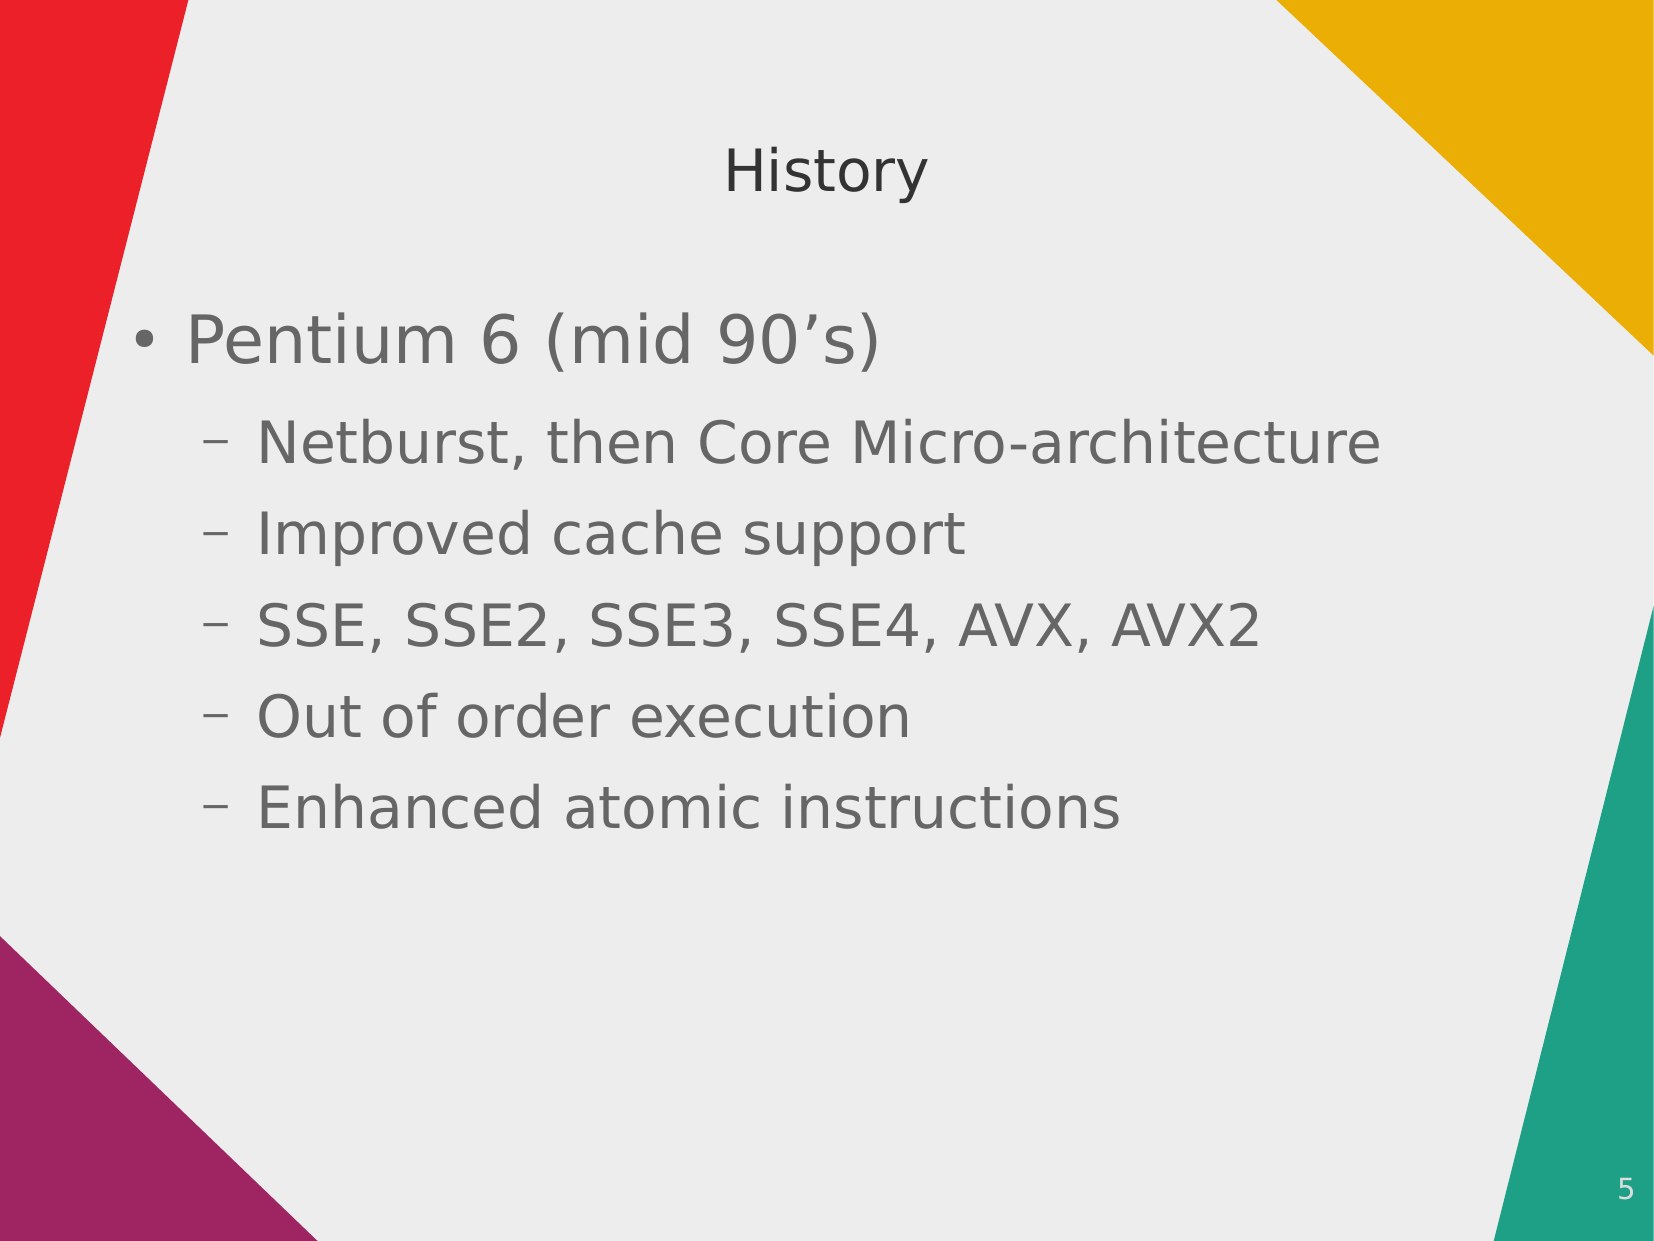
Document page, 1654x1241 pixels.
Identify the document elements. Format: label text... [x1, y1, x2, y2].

title History [114, 73, 1539, 271]
list Pentium 6 (mid 90’s) Netburst, then Core Micro-architecture Improved cache support SSE, SSE2, SSE3, SSE4, AVX, AVX2 Out of order execution Enhanced atomic instructions [114, 302, 1539, 1033]
